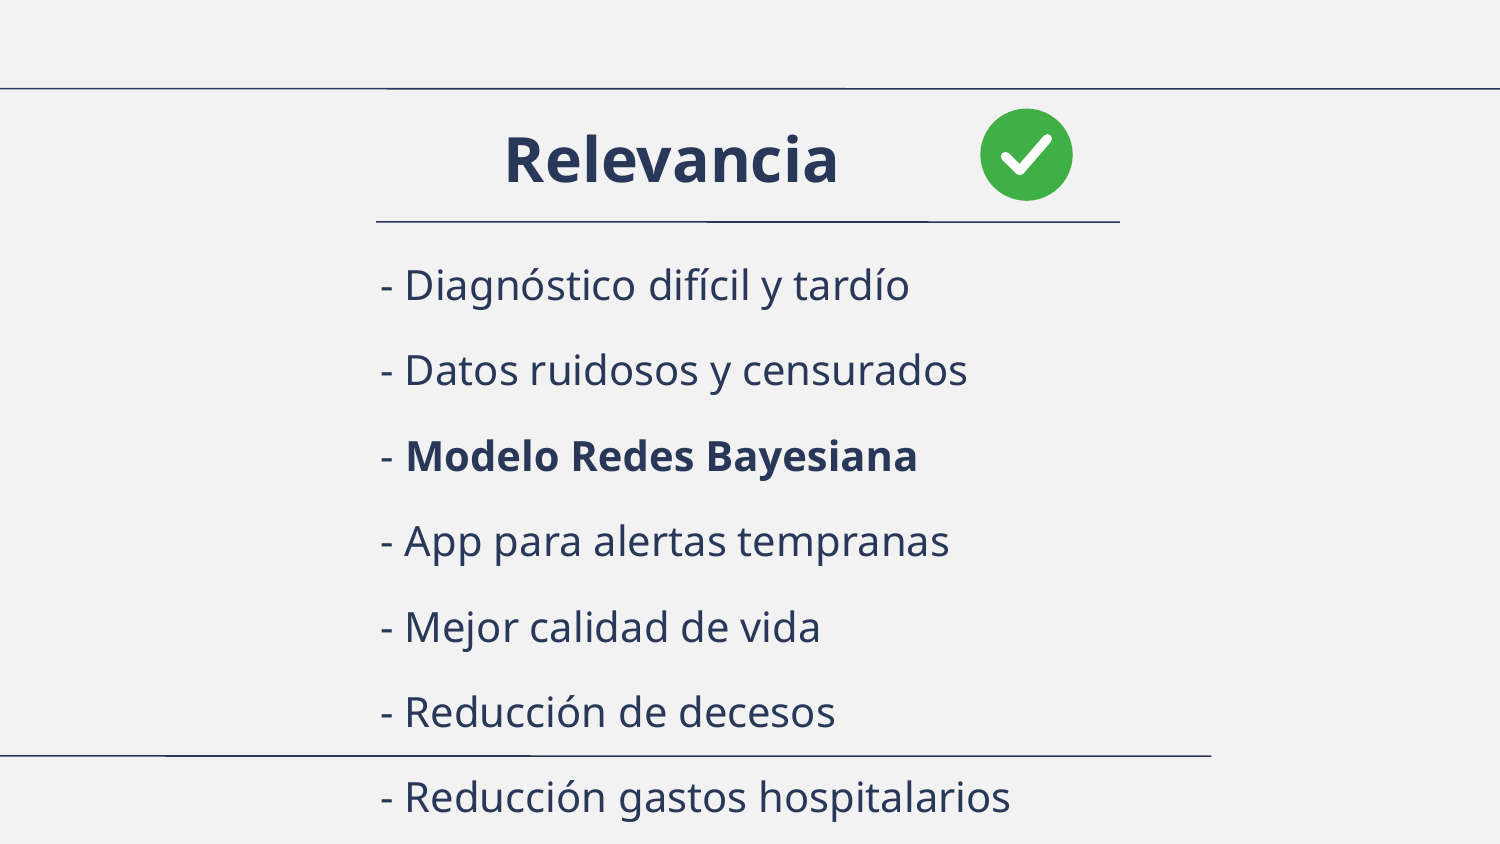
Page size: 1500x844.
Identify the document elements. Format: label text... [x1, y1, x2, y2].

title Relevancia [489, 105, 1093, 221]
title - Diagnóstico difícil y tardío - Datos ruidosos y censurados - Modelo Redes Bayesiana - App para alertas tempranas - Mejor calidad de vida - Reducción de decesos - Reducción gastos hospitalarios [345, 227, 1495, 785]
title Relevancia [489, 223, 1093, 227]
picture [980, 108, 1073, 201]
